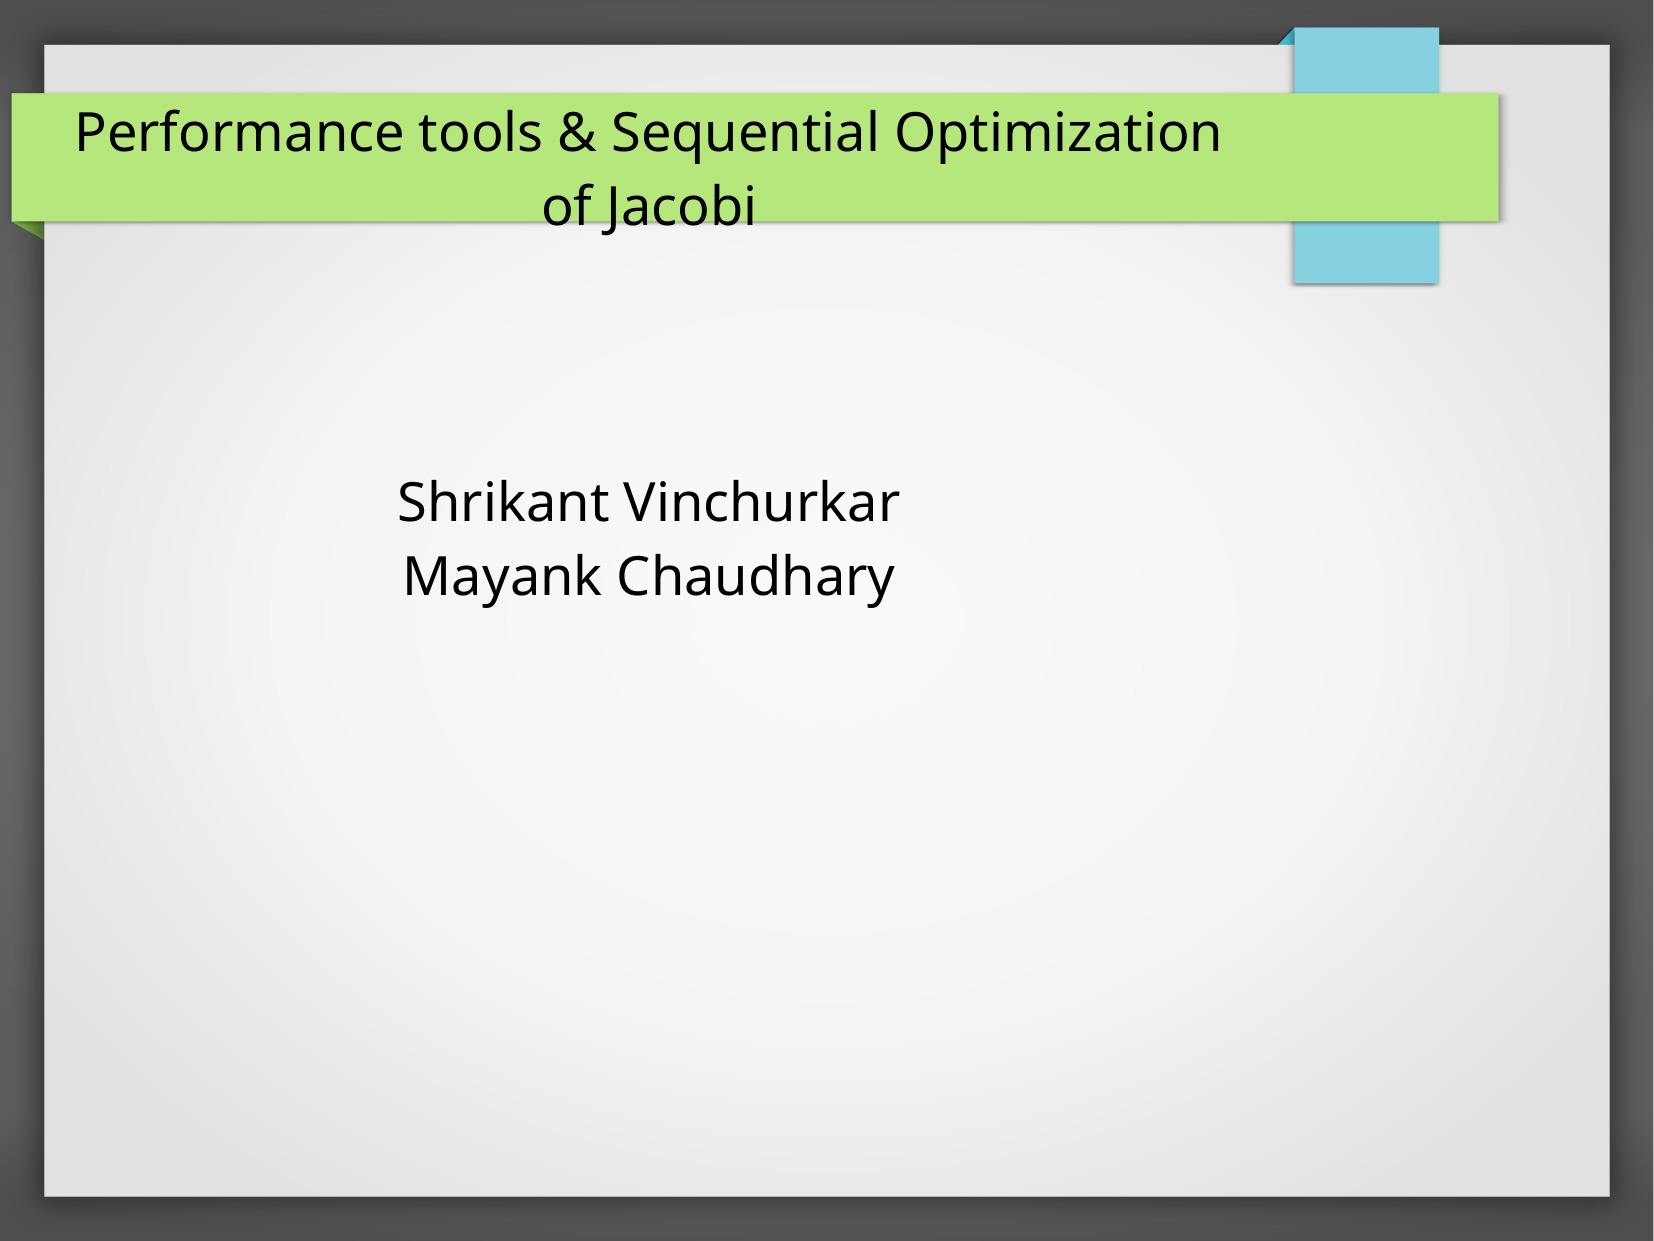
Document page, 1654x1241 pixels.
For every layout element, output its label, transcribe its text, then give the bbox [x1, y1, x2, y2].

subtitle Performance tools & Sequential Optimization of Jacobi Shrikant Vinchurkar Mayank Chaudhary [70, 106, 1229, 1063]
picture [0, 0, 1654, 1241]
